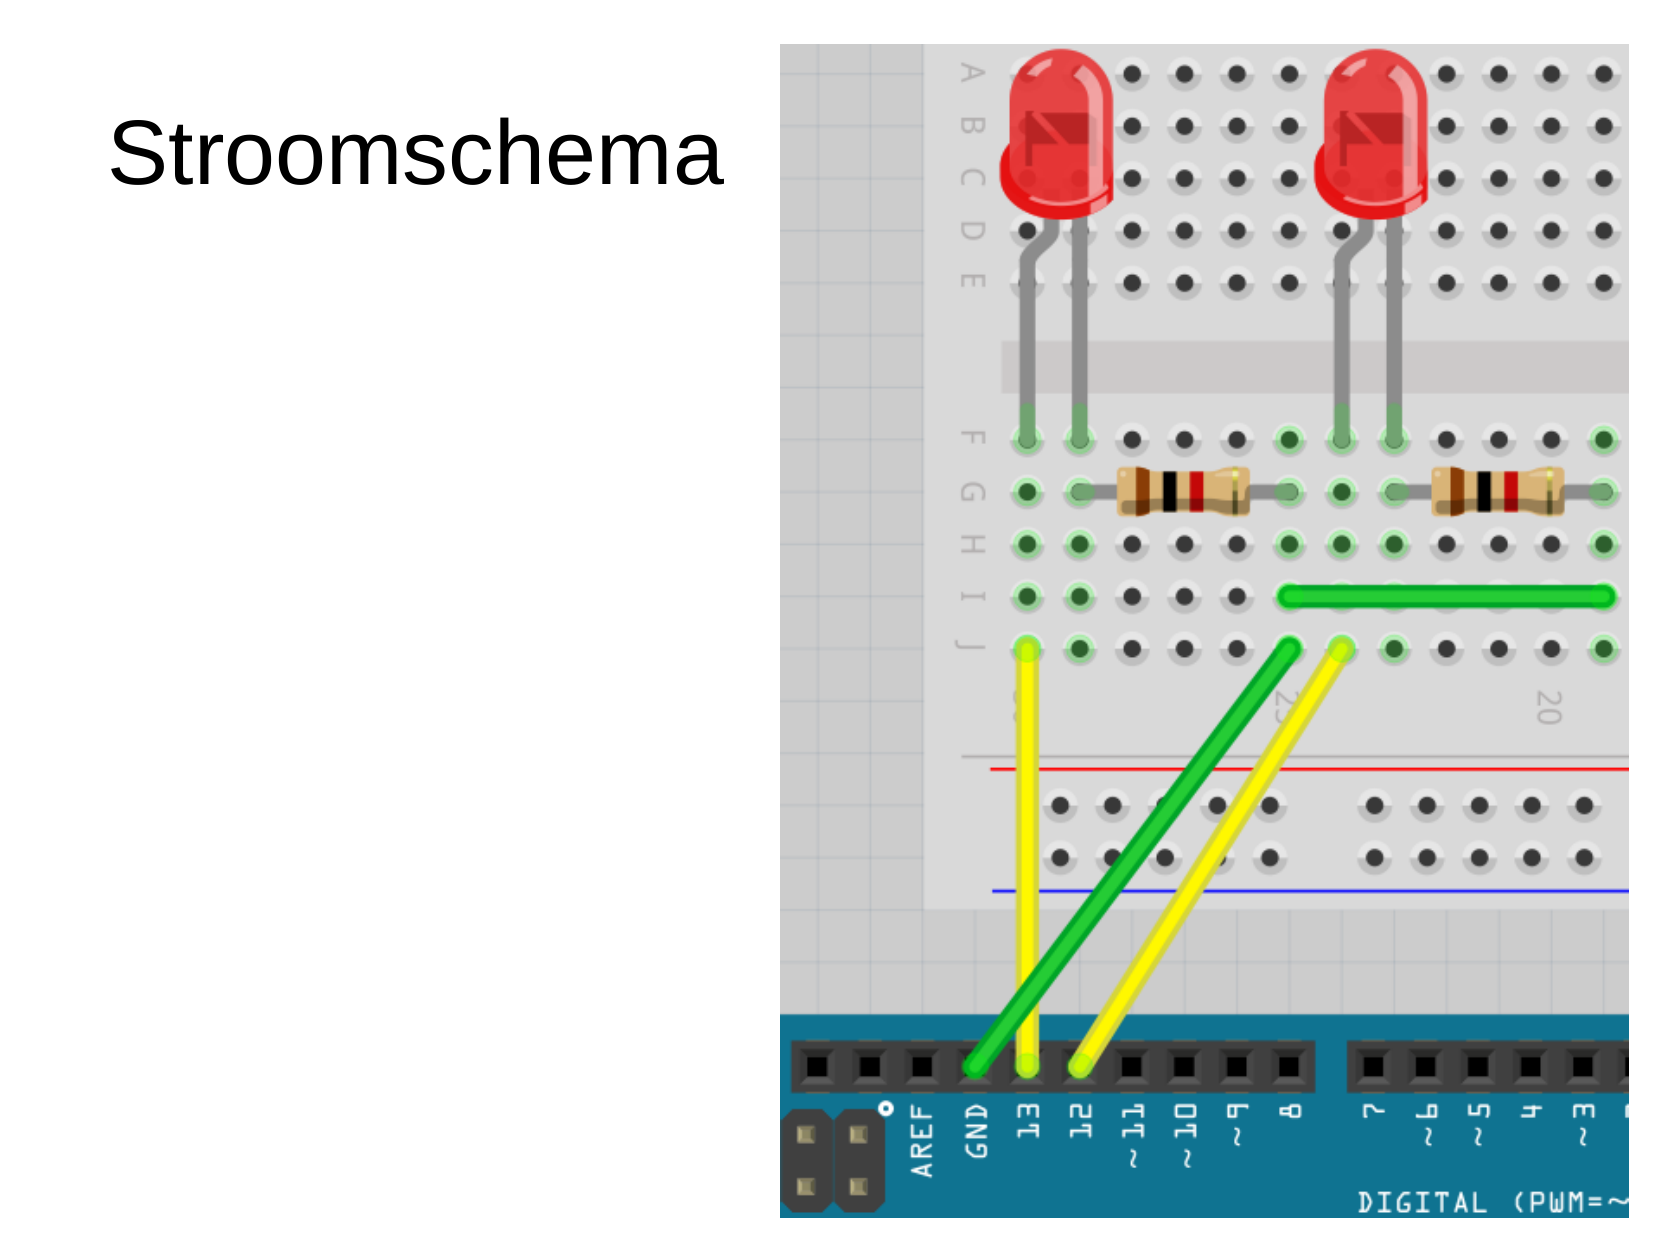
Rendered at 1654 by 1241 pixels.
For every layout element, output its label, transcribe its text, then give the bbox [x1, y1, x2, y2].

title Stroomschema [82, 49, 751, 257]
picture [780, 44, 1629, 1219]
